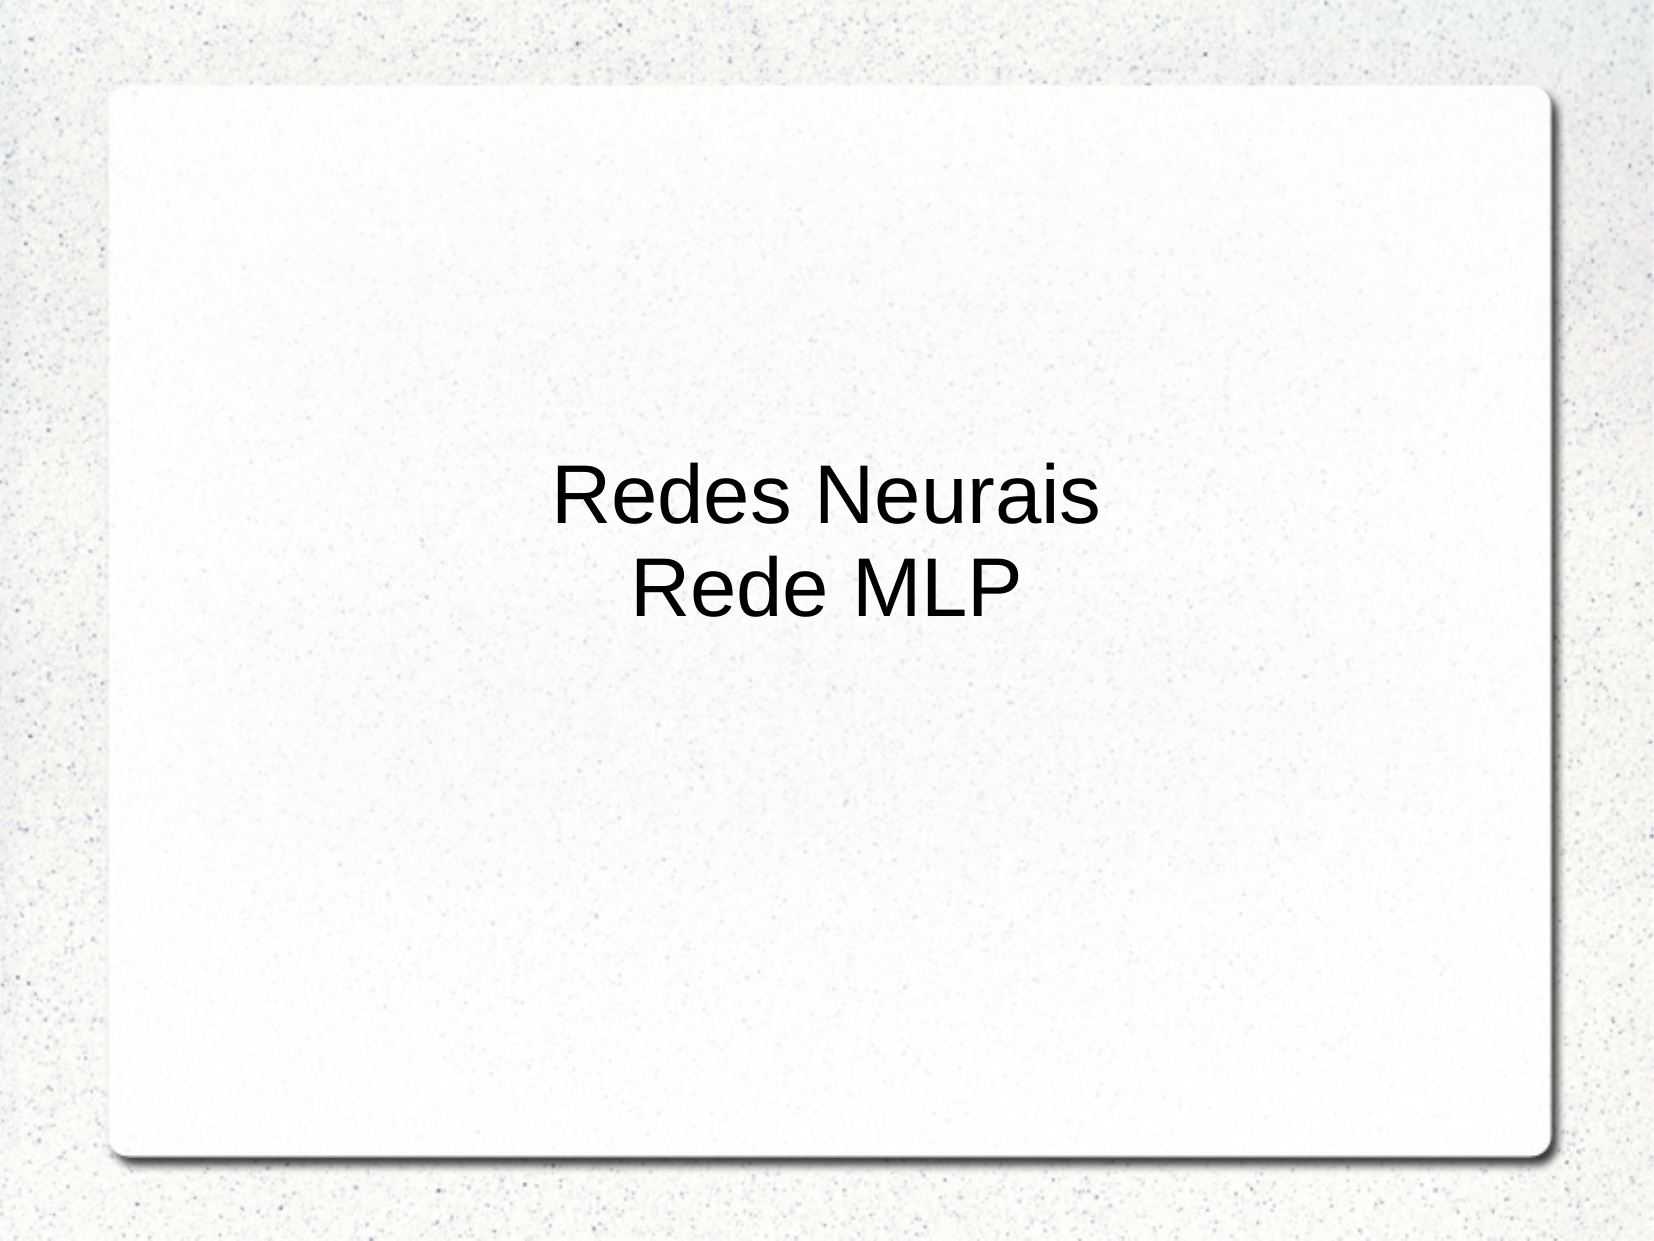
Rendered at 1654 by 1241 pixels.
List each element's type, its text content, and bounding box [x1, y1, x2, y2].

picture [0, 0, 1654, 1241]
subtitle Redes Neurais Rede MLP [118, 96, 1536, 987]
